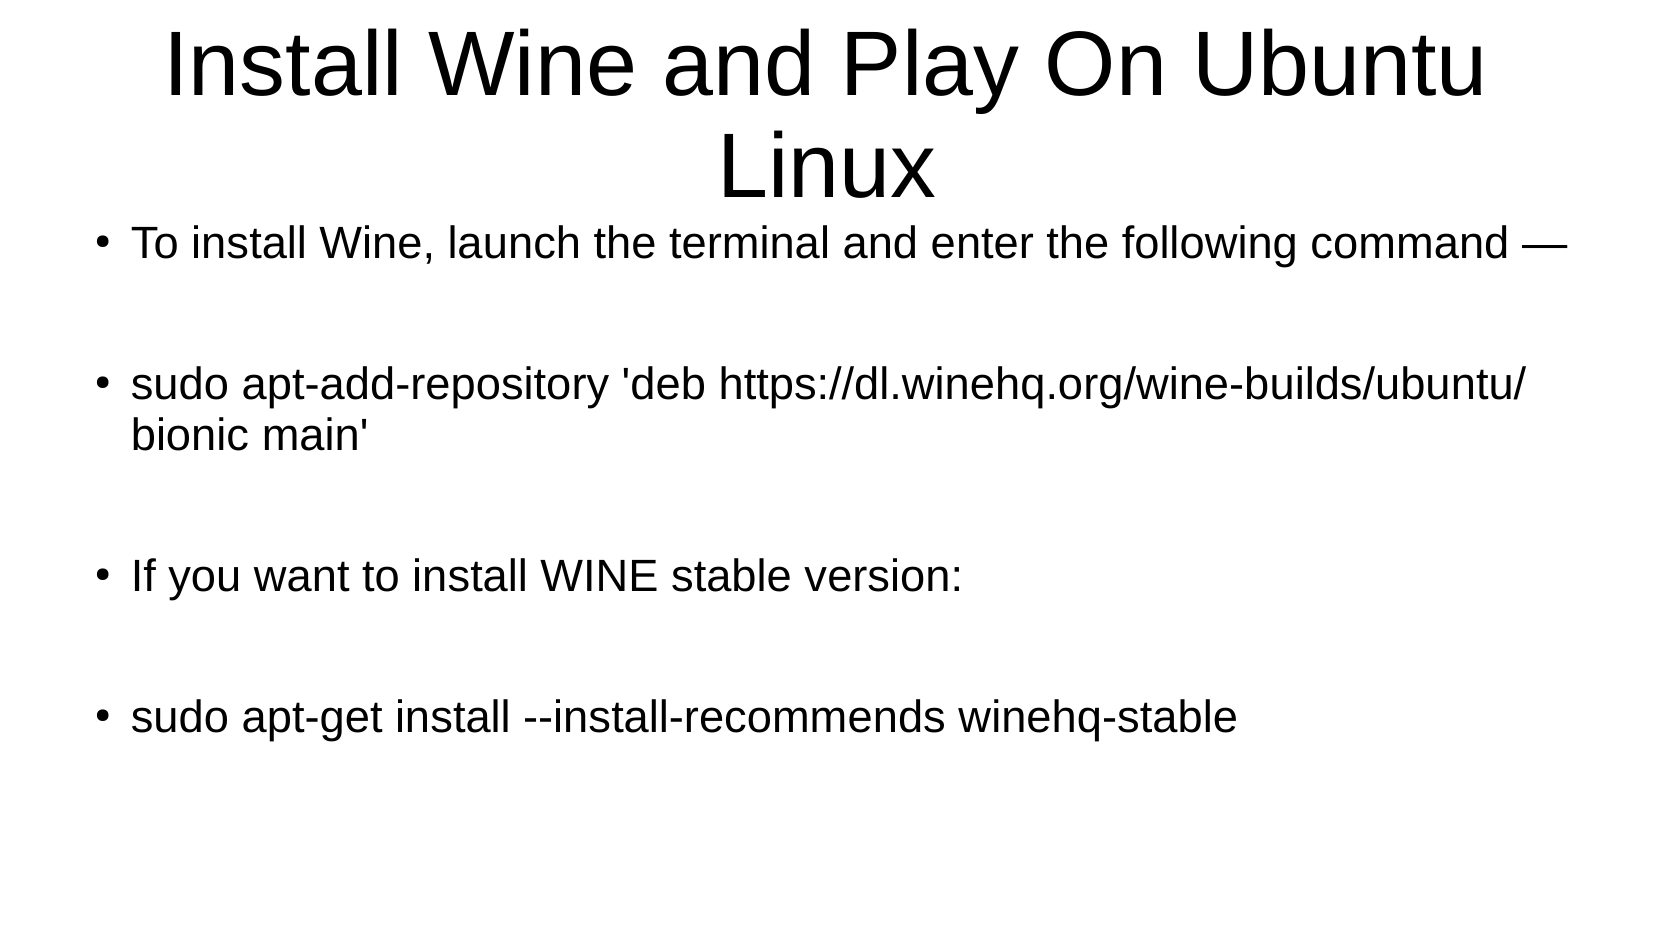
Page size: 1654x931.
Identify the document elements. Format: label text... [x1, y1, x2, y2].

title Install Wine and Play On Ubuntu Linux [82, 12, 1571, 217]
list To install Wine, launch the terminal and enter the following command — sudo apt-add-repository 'deb https://dl.winehq.org/wine-builds/ubuntu/ bionic main' If you want to install WINE stable version: sudo apt-get install --install-recommends winehq-stable [82, 217, 1571, 758]
